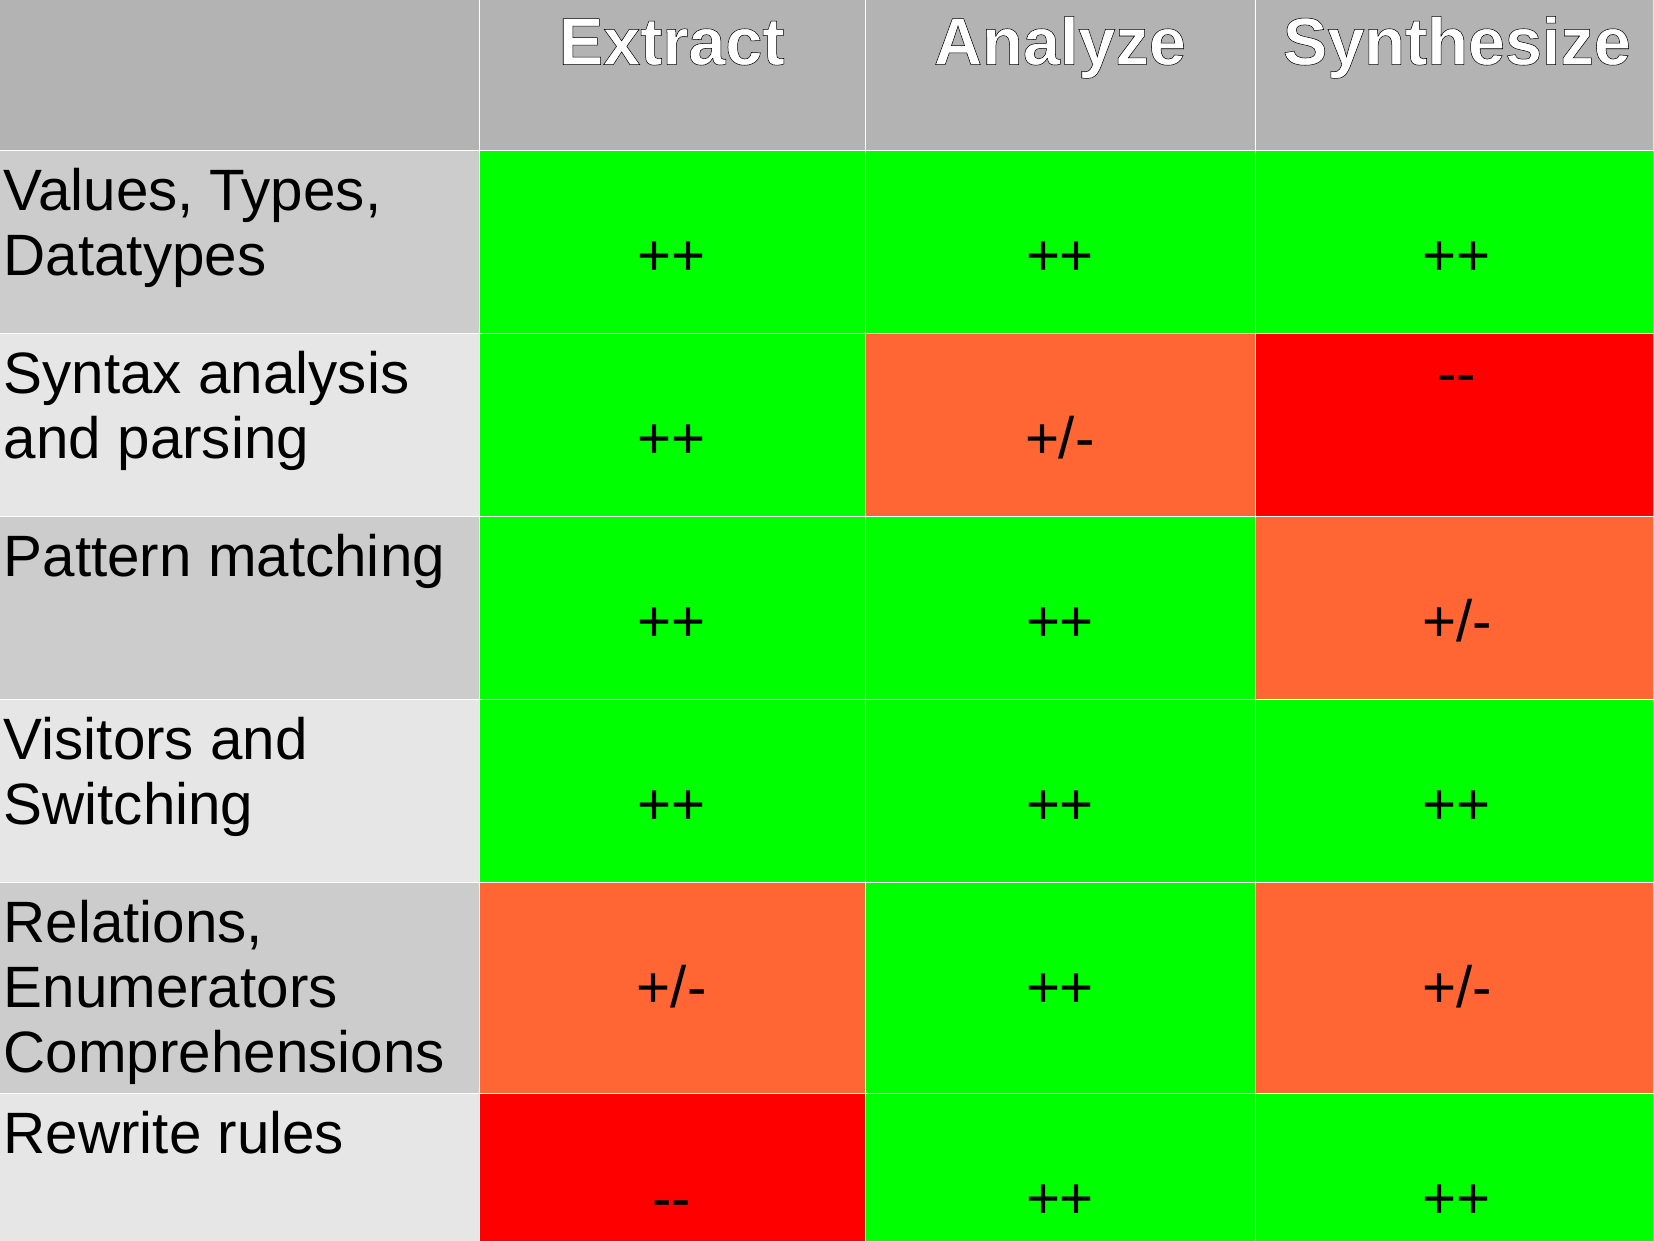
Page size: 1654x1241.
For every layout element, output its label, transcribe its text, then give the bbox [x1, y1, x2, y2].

table_header Analyze [866, 0, 1255, 150]
table_cell ++ [1256, 151, 1654, 333]
table_cell ++ [480, 334, 865, 516]
table_cell -- [480, 1094, 865, 1241]
table_cell Relations, Enumerators Comprehensions [0, 883, 479, 1093]
table_cell +/- [1256, 883, 1654, 1093]
table_cell ++ [480, 700, 865, 882]
table_cell ++ [866, 700, 1255, 882]
table_cell -- [1256, 334, 1654, 516]
table_cell ++ [1256, 1094, 1654, 1241]
table_cell Values, Types, Datatypes [0, 151, 479, 333]
table_cell +/- [480, 883, 865, 1093]
table_cell ++ [866, 517, 1255, 699]
table_cell Pattern matching [0, 517, 479, 699]
table_cell ++ [866, 883, 1255, 1093]
table_cell ++ [866, 1094, 1255, 1241]
table_cell Rewrite rules [0, 1094, 479, 1241]
table_cell +/- [866, 334, 1255, 516]
table_header [0, 0, 479, 150]
table_cell Syntax analysis and parsing [0, 334, 479, 516]
table_header Synthesize [1256, 0, 1654, 150]
table_cell ++ [480, 151, 865, 333]
table_cell +/- [1256, 517, 1654, 699]
table_cell ++ [1256, 700, 1654, 882]
table_cell ++ [866, 151, 1255, 333]
table_cell ++ [480, 517, 865, 699]
table_header Extract [480, 0, 865, 150]
table_cell Visitors and Switching [0, 700, 479, 882]
